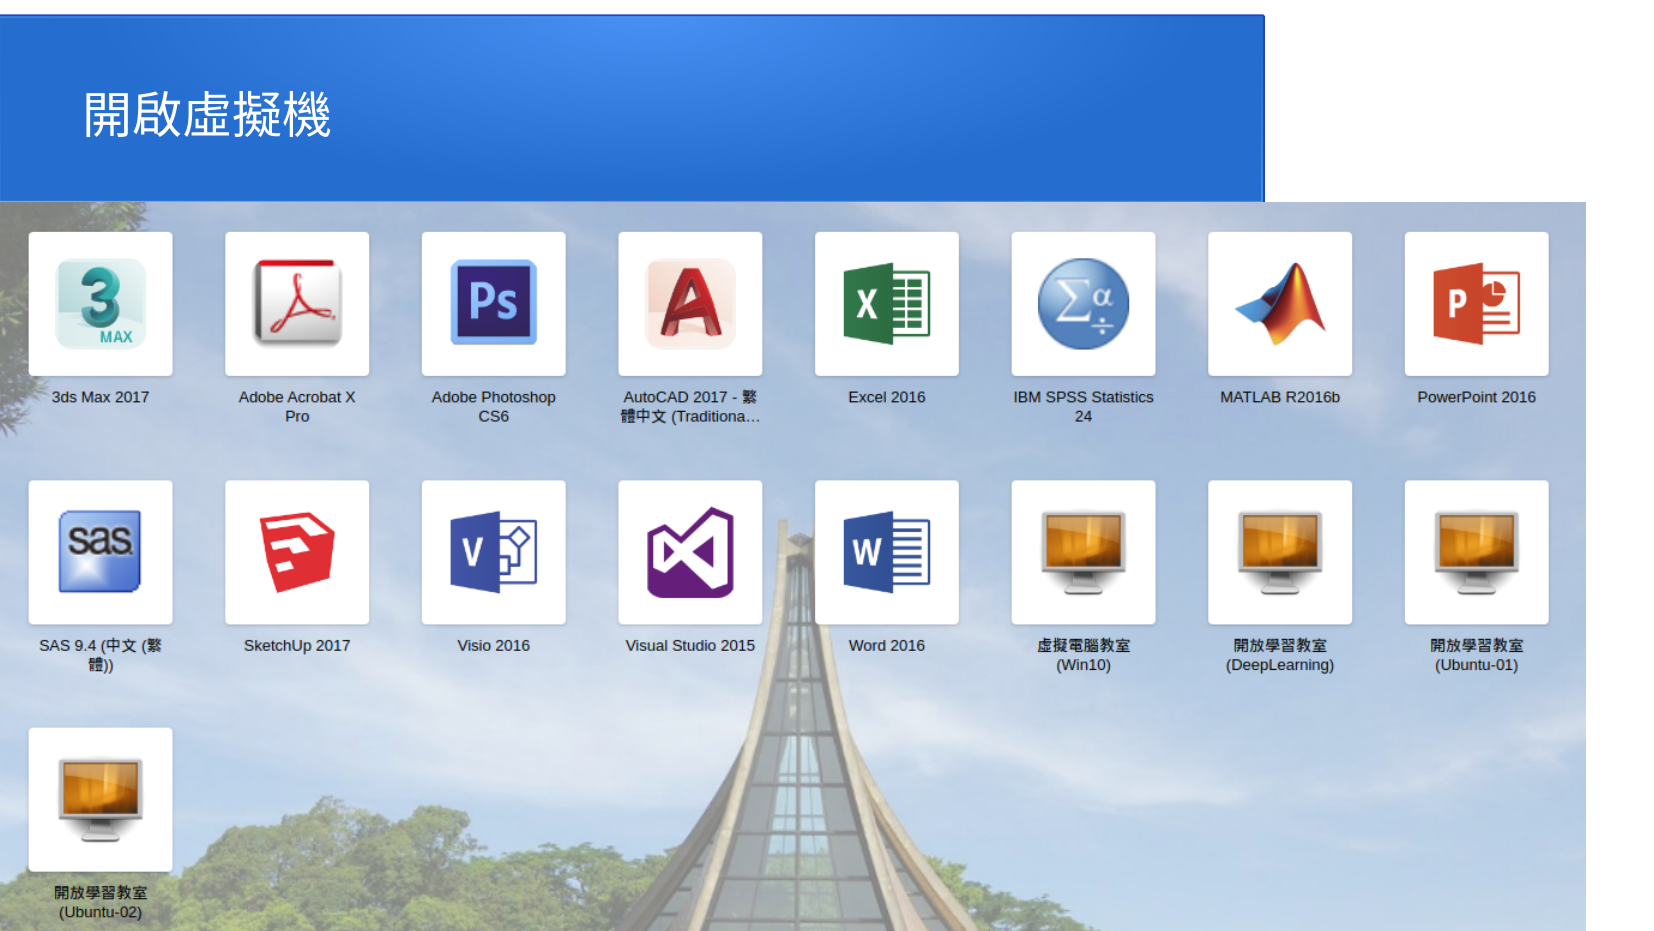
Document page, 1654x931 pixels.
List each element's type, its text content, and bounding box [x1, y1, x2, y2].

picture [0, 202, 1586, 931]
title 開啟虛擬機 [82, 35, 1235, 189]
